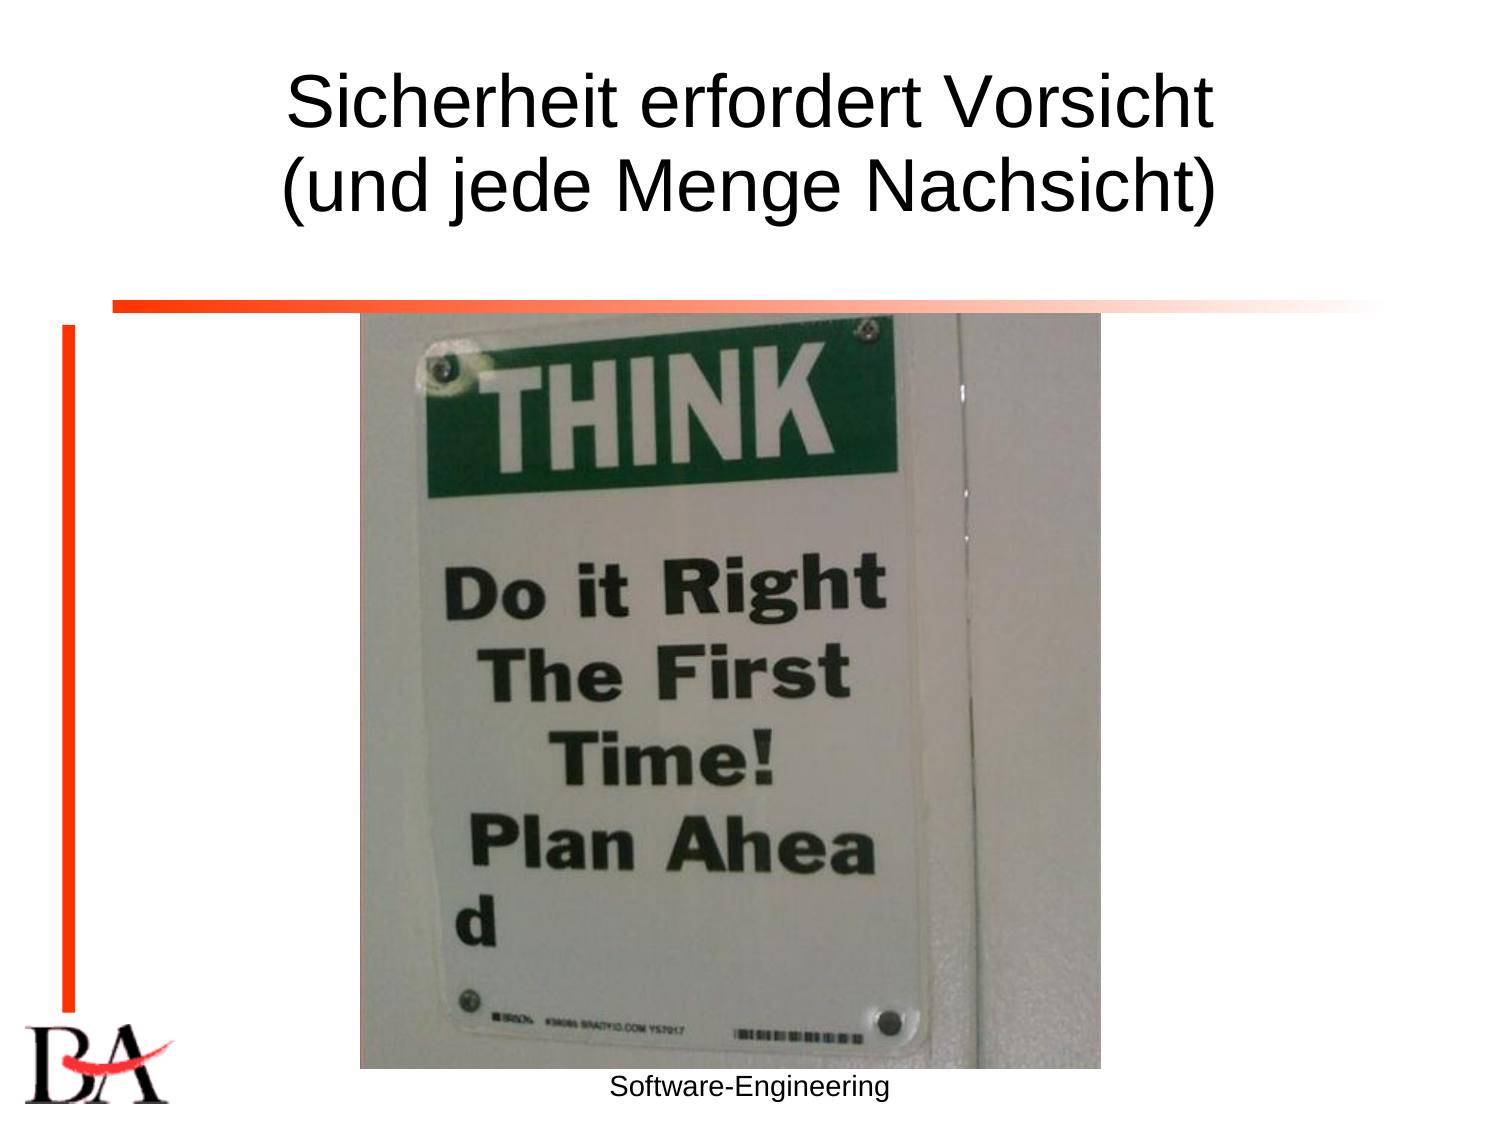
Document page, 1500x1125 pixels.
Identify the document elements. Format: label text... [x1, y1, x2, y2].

title Sicherheit erfordert Vorsicht (und jede Menge Nachsicht) [112, 28, 1388, 259]
picture [360, 313, 1101, 1069]
picture [24, 1024, 175, 1104]
